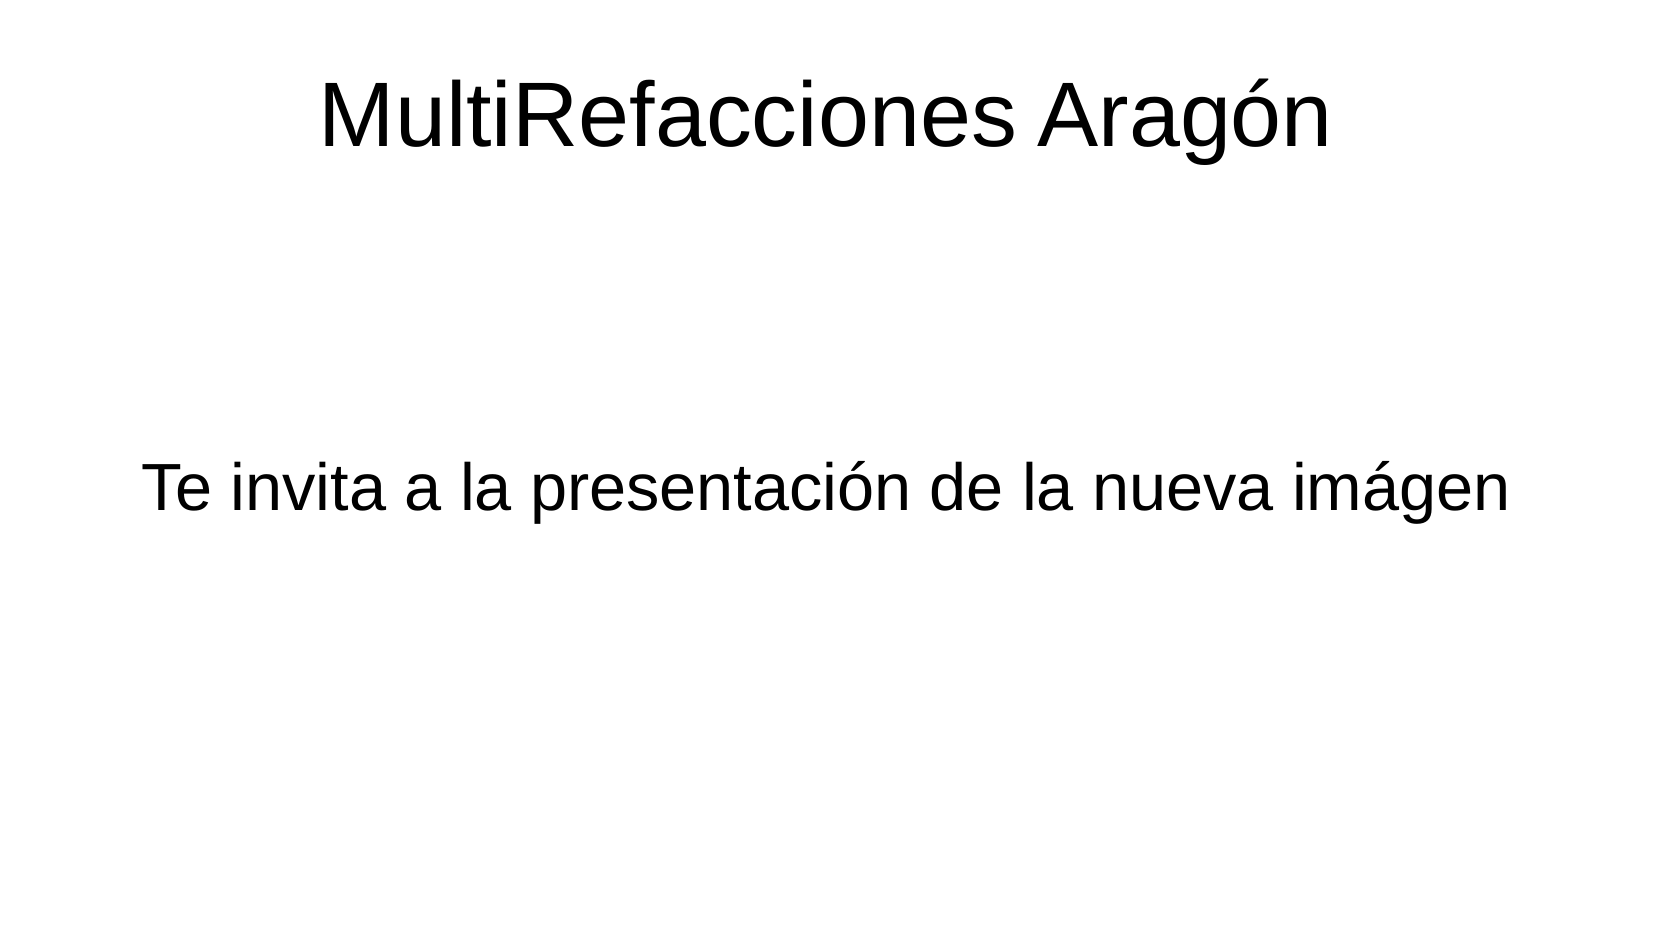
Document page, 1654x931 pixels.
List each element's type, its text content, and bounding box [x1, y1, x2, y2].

subtitle Te invita a la presentación de la nueva imágen [82, 217, 1571, 758]
title MultiRefacciones Aragón [82, 37, 1571, 193]
